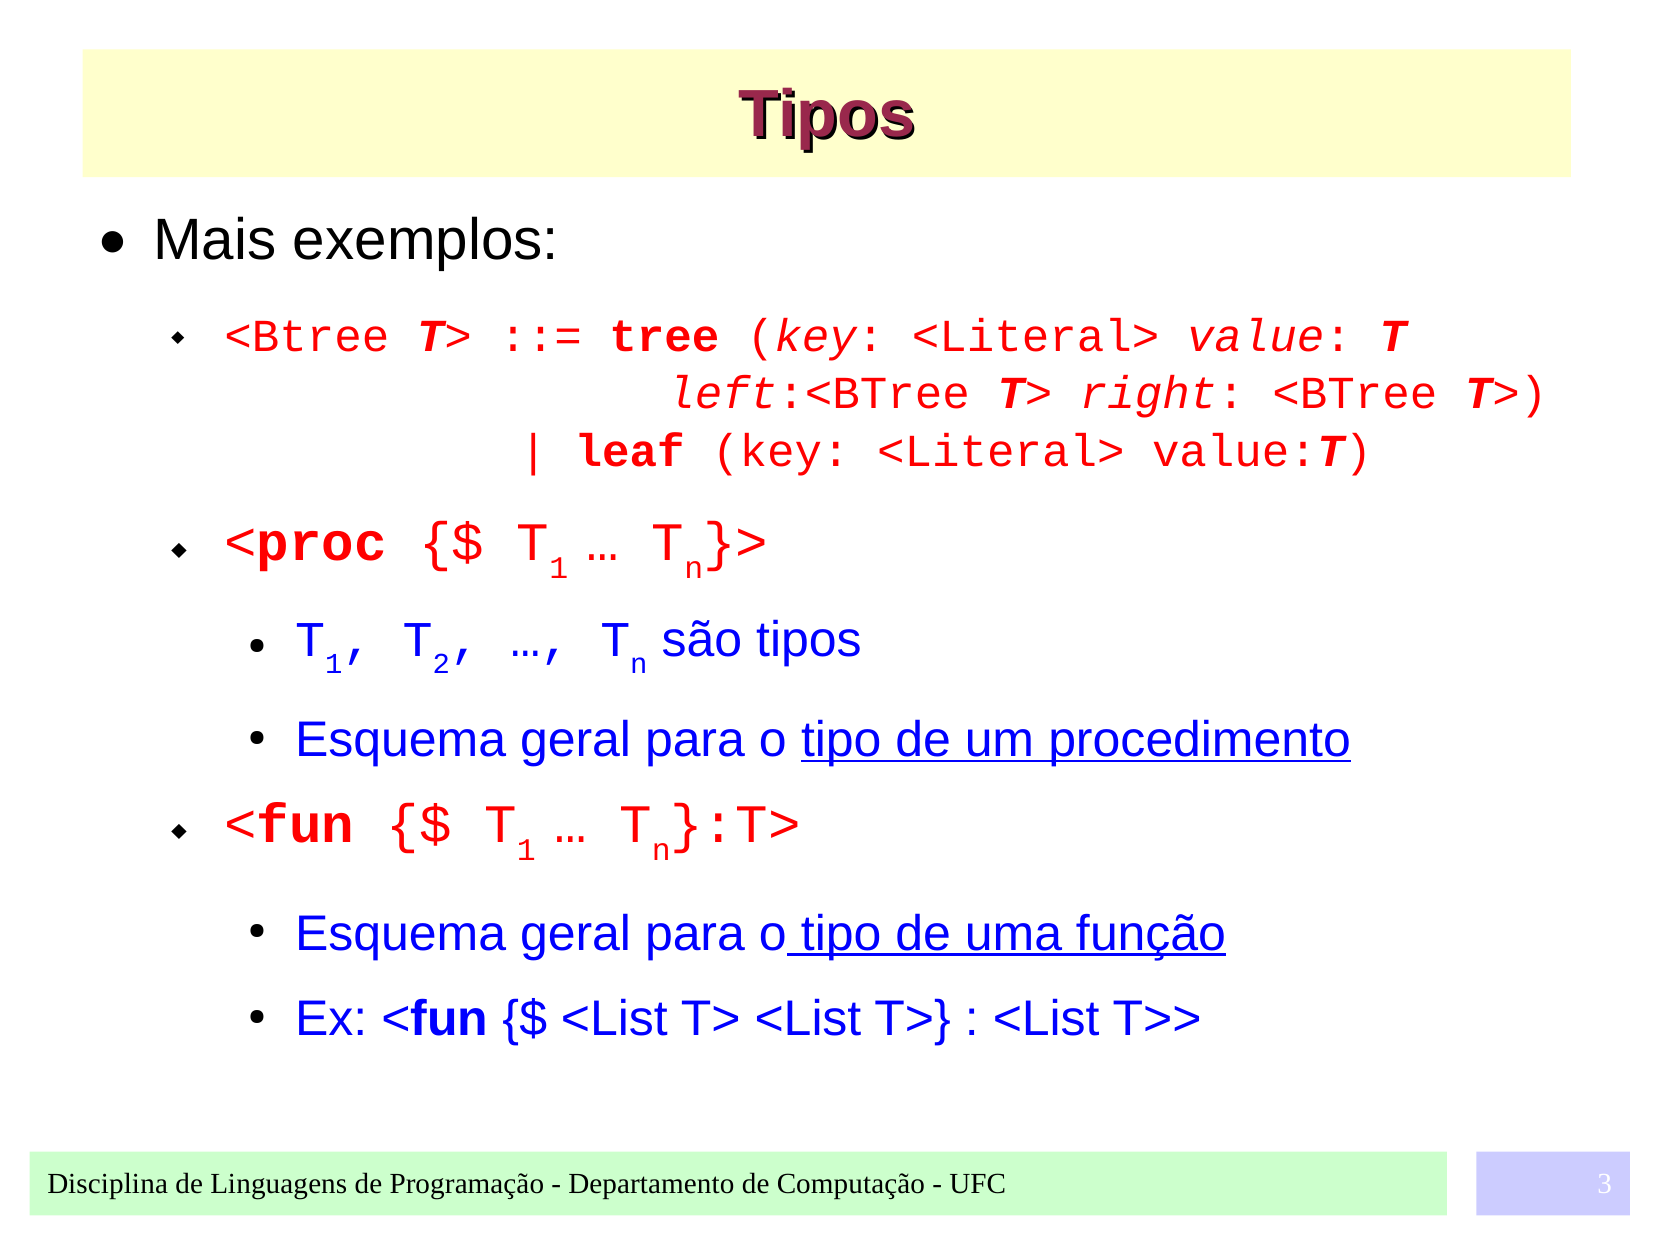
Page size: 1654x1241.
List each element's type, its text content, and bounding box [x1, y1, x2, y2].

title Tipos [82, 49, 1571, 178]
list Mais exemplos: <Btree T> ::= tree (key: <Literal> value: T left:<BTree T> right: <BTree T>) | leaf (key: <Literal> value:T) <proc {$ T1 … Tn}> T1, T2, …, Tn são tipos Esquema geral para o tipo de um procedimento <fun {$ T1 … Tn}:T> Esquema geral para o tipo de uma função Ex: <fun {$ <List T> <List T>} : <List T>> [82, 206, 1571, 1152]
